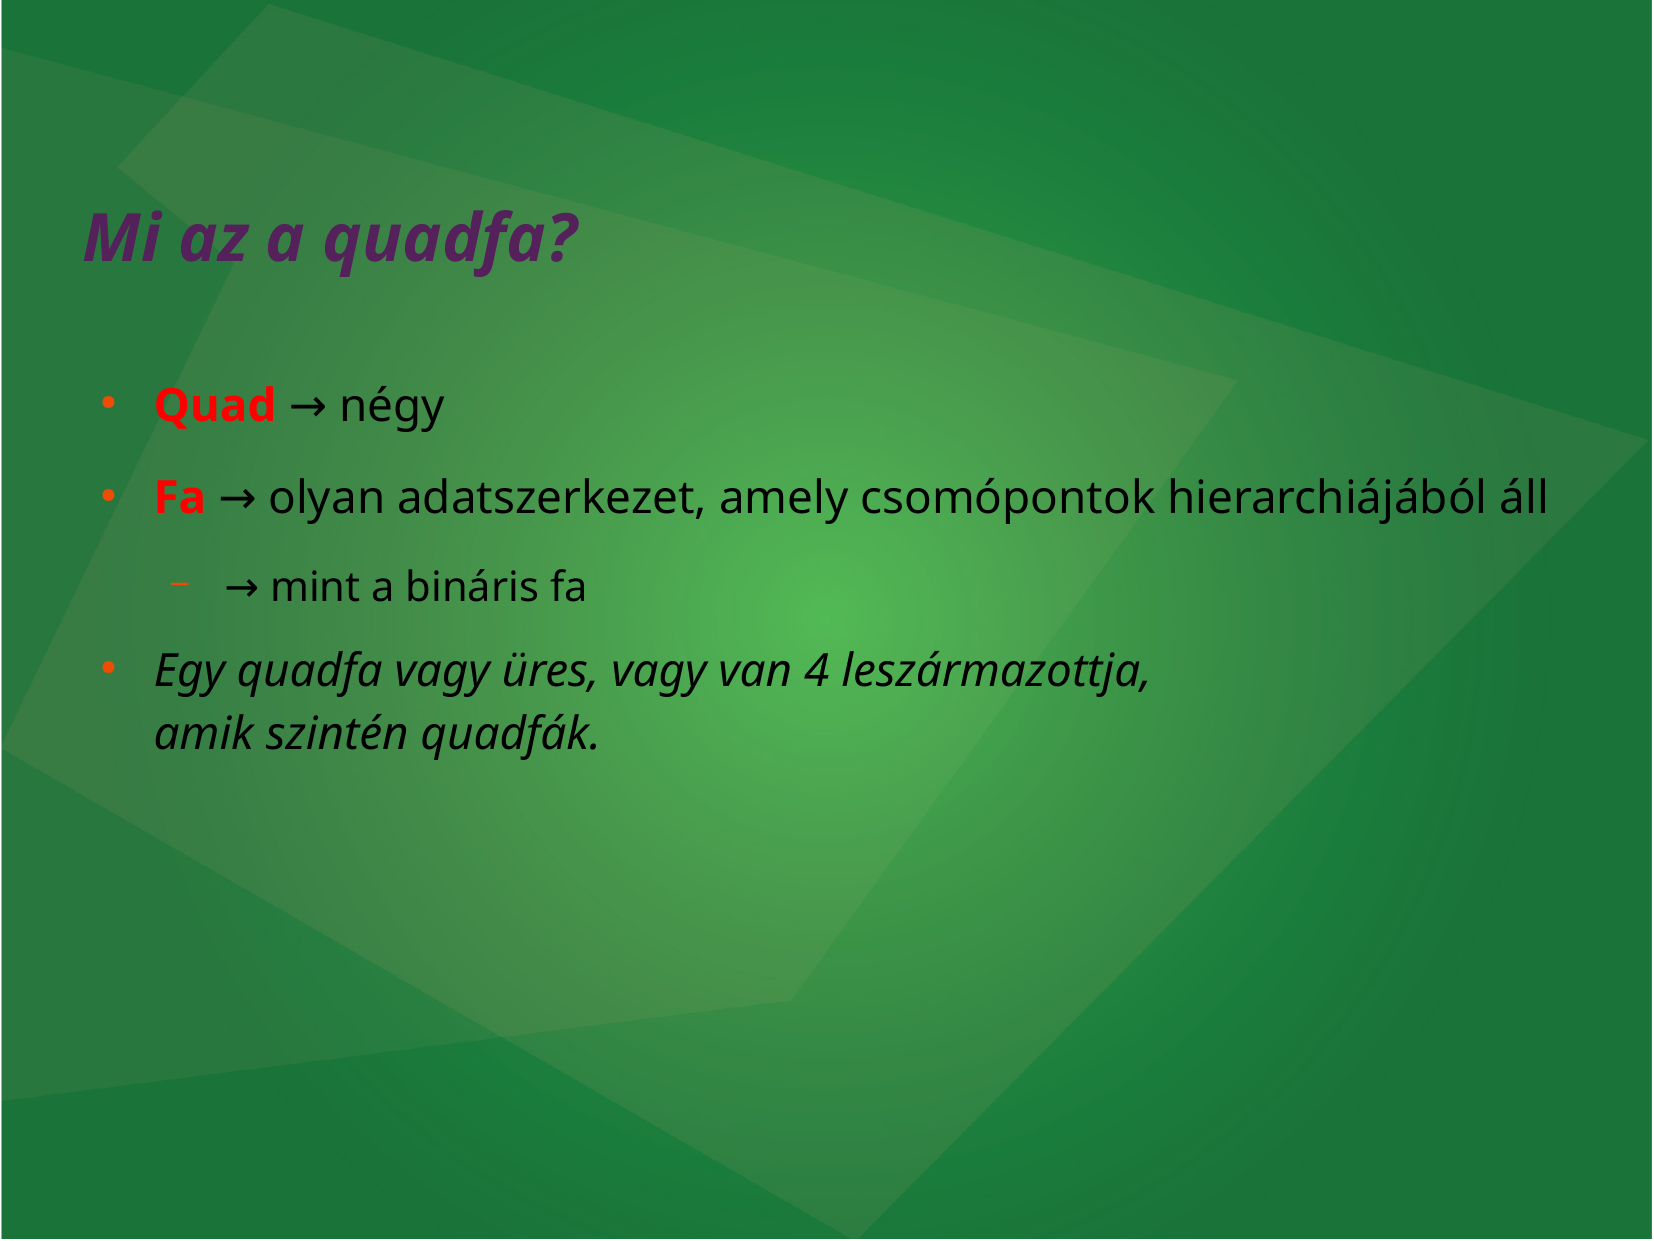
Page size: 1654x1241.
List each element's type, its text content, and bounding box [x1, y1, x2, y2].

list Quad → négy Fa → olyan adatszerkezet, amely csomópontok hierarchiájából áll → mint a bináris fa Egy quadfa vagy üres, vagy van 4 leszármazottja, amik szintén quadfák. [82, 372, 1571, 1013]
title Mi az a quadfa? [82, 139, 1571, 332]
picture [0, 0, 1652, 1241]
